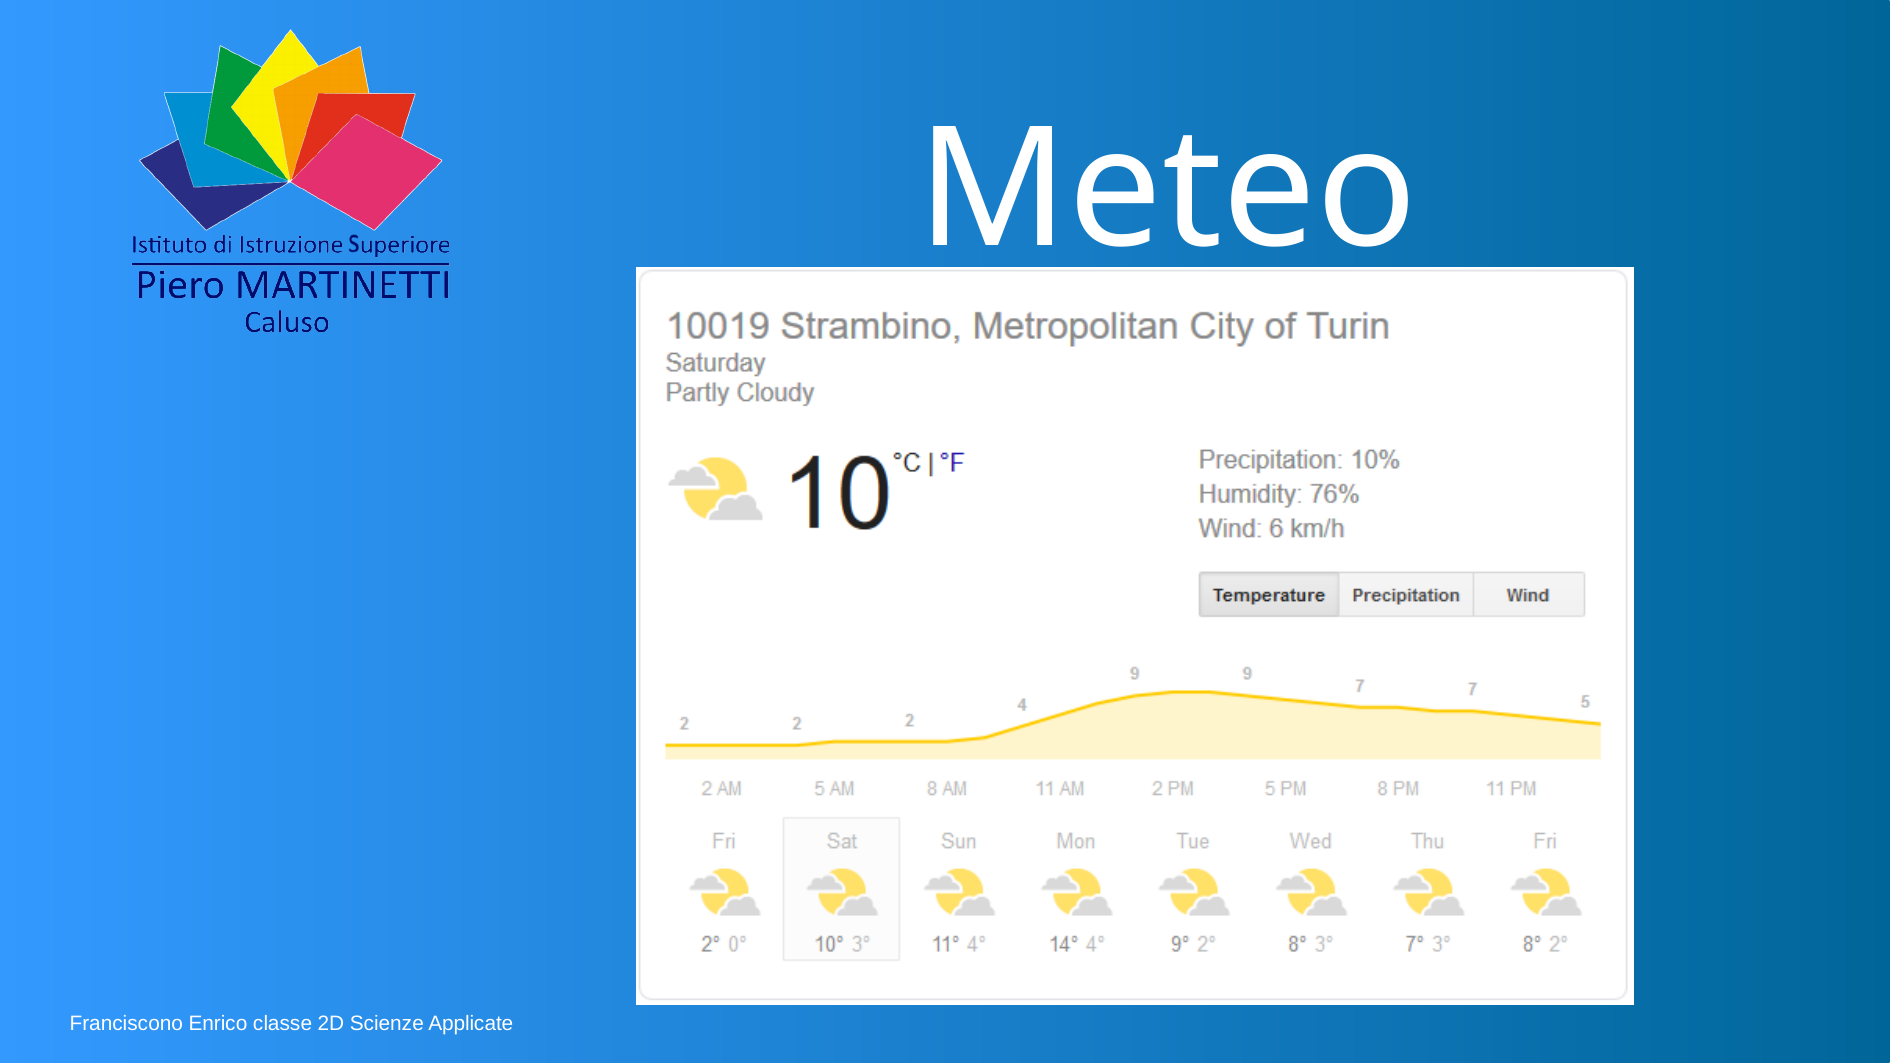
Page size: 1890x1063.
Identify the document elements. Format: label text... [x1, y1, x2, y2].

text_box Meteo [591, 59, 1760, 268]
text_box Franciscono Enrico classe 2D Scienze Applicate [54, 1004, 628, 1063]
picture [0, 23, 591, 355]
picture [636, 267, 1634, 1005]
